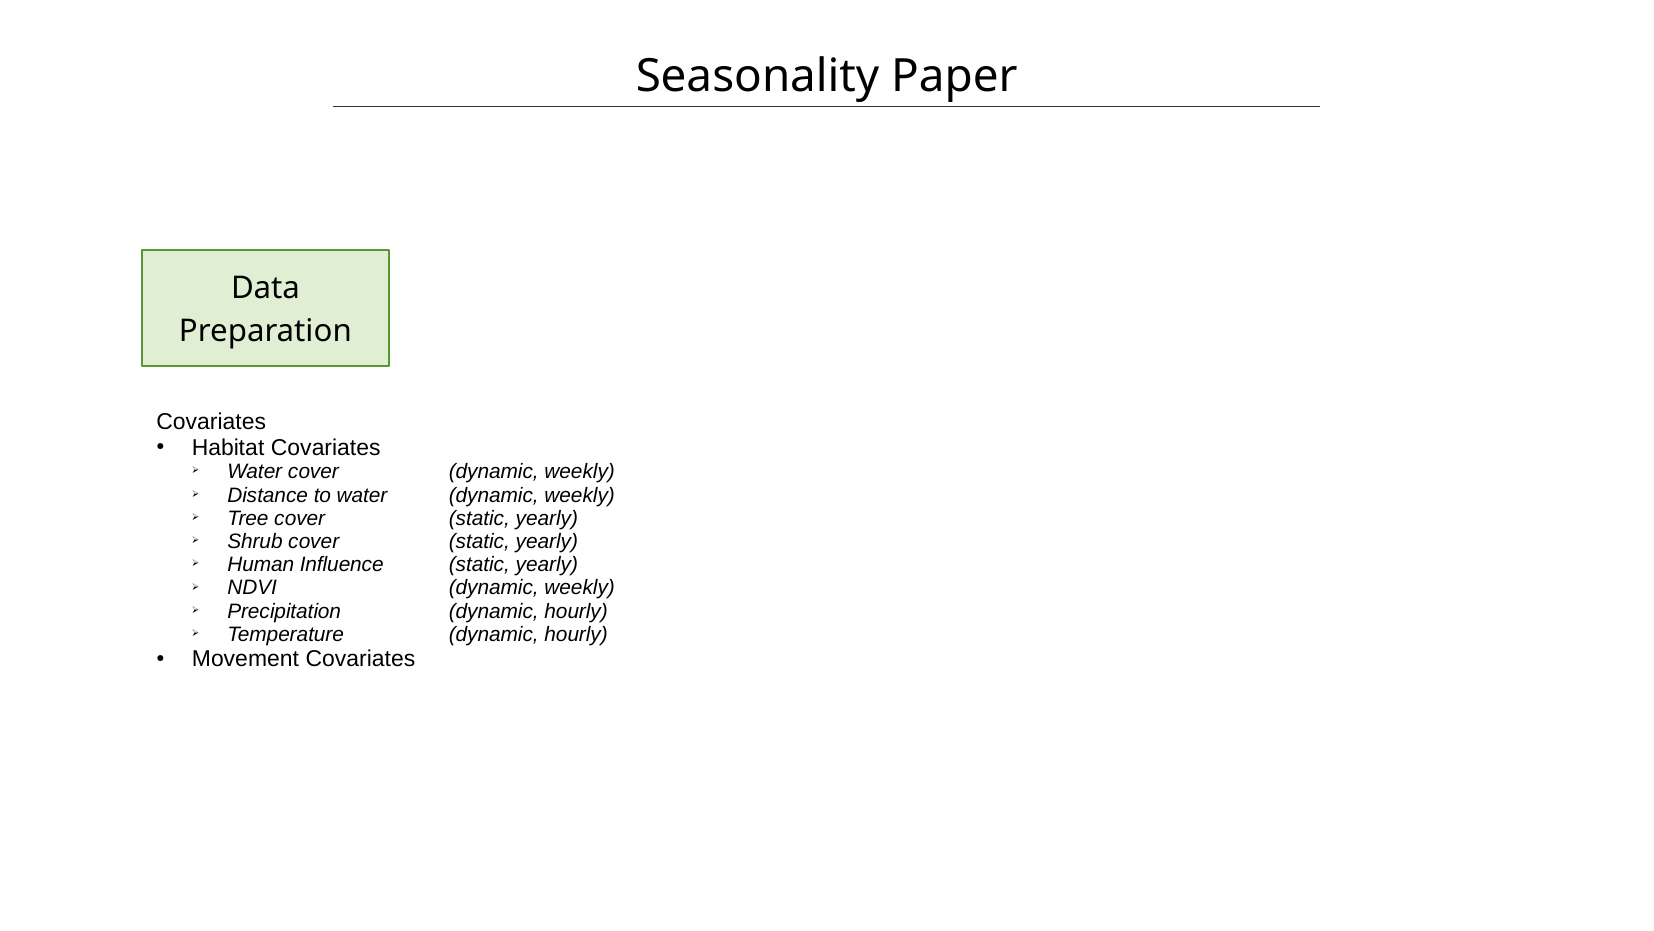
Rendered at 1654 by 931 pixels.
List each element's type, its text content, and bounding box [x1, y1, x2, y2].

text_box Seasonality Paper [543, 35, 1111, 97]
text_box Covariates Habitat Covariates Water cover (dynamic, weekly) Distance to water (dynamic, weekly) Tree cover (static, yearly) Shrub cover (static, yearly) Human Influence (static, yearly) NDVI (dynamic, weekly) Precipitation (dynamic, hourly) Temperature (dynamic, hourly) Movement Covariates [141, 401, 662, 680]
text_box Data Preparation [141, 250, 390, 367]
